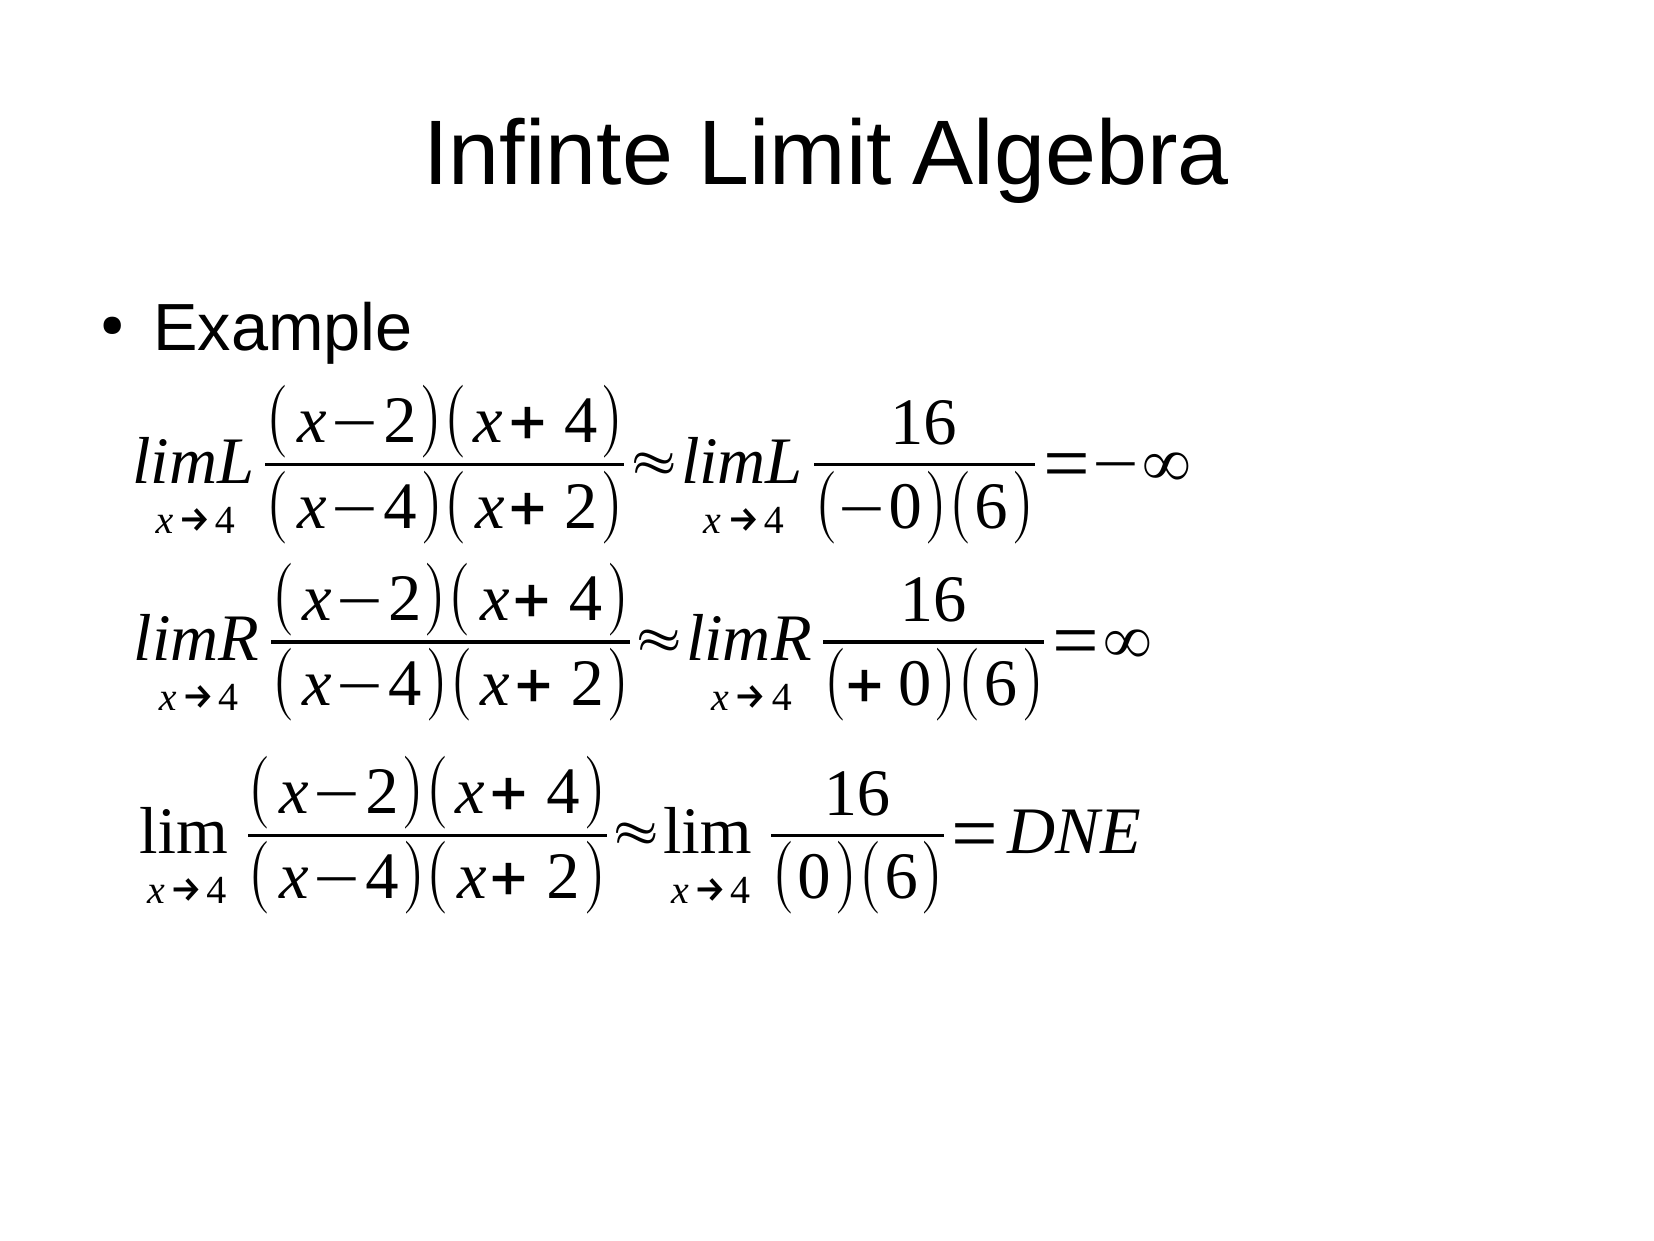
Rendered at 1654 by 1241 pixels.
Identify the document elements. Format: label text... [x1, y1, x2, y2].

chart [132, 754, 1152, 916]
title Infinte Limit Algebra [82, 49, 1571, 257]
chart [125, 383, 1198, 545]
list Example [82, 290, 1571, 1126]
chart [127, 561, 1159, 723]
